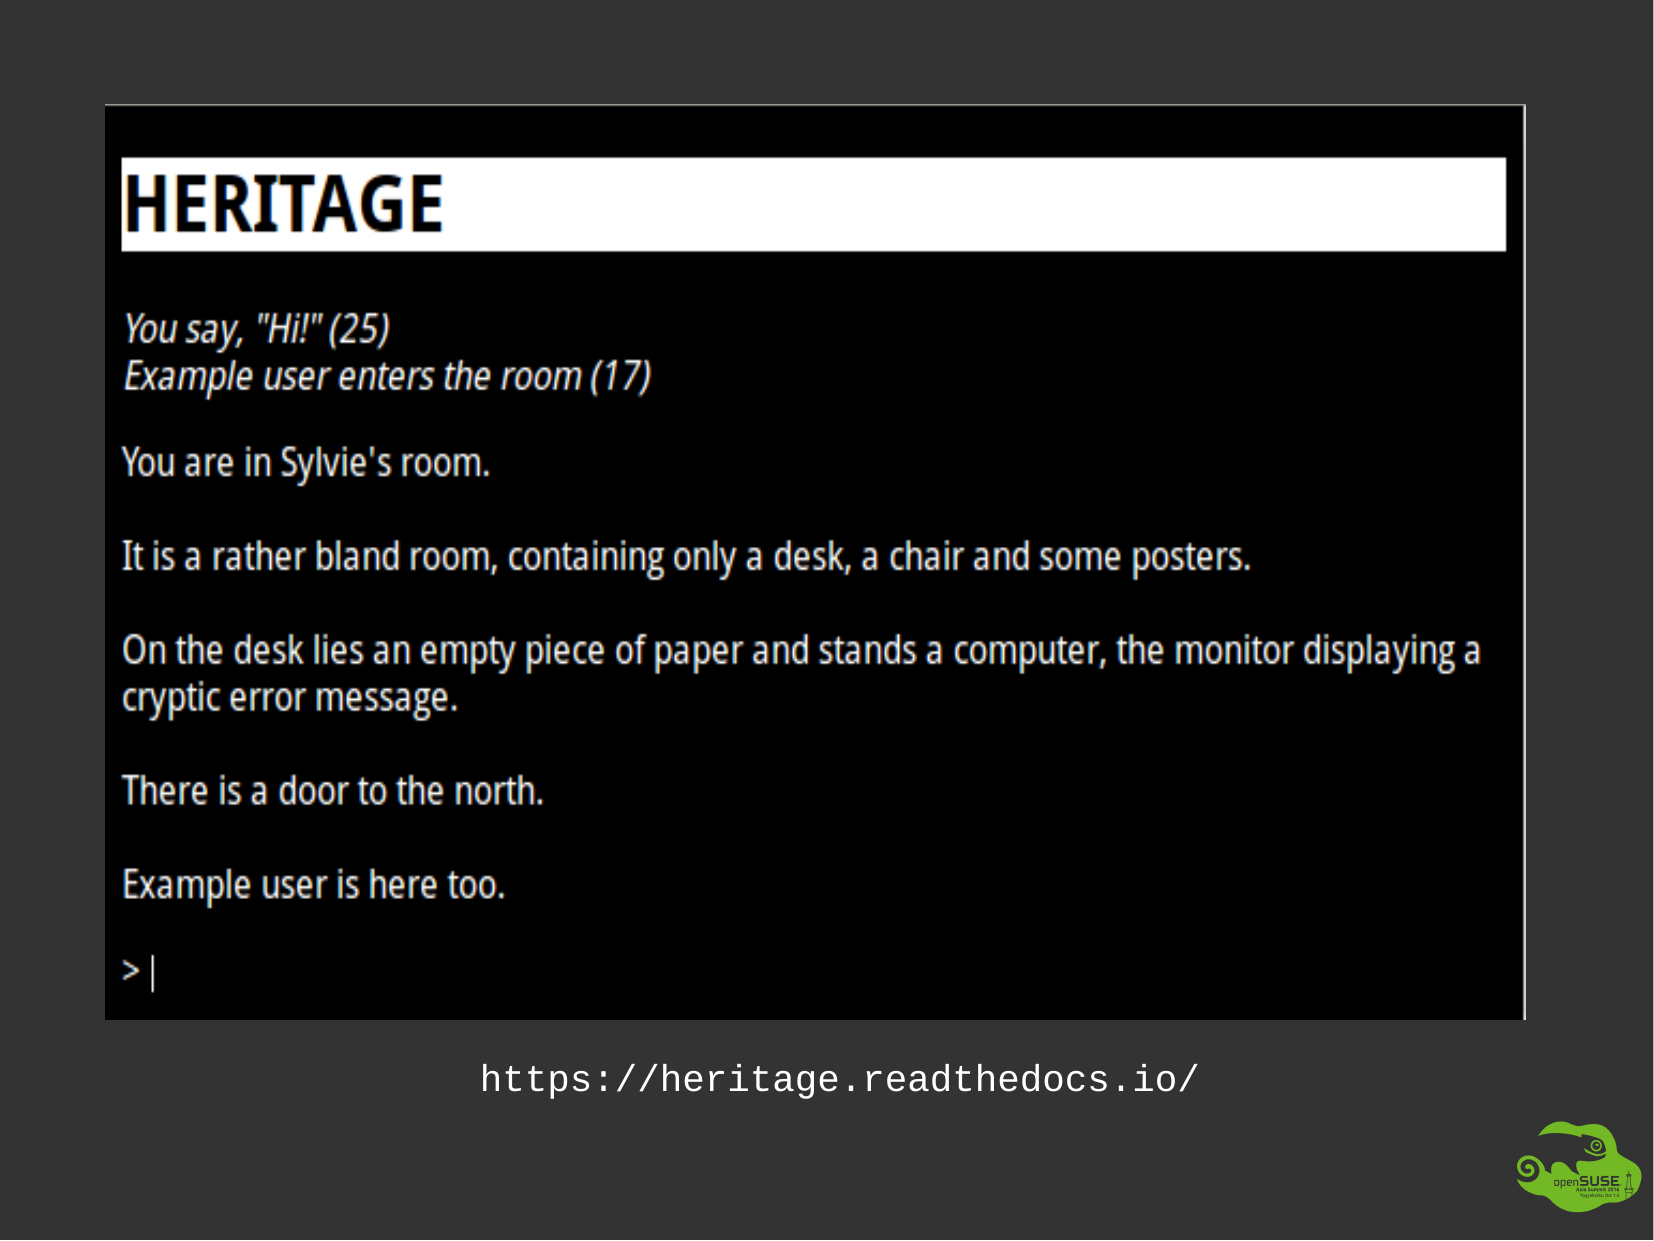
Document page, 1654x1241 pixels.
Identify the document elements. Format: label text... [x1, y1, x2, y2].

picture [1511, 1098, 1647, 1235]
picture [105, 104, 1526, 1021]
text_box https://heritage.readthedocs.io/ [465, 1052, 1261, 1111]
